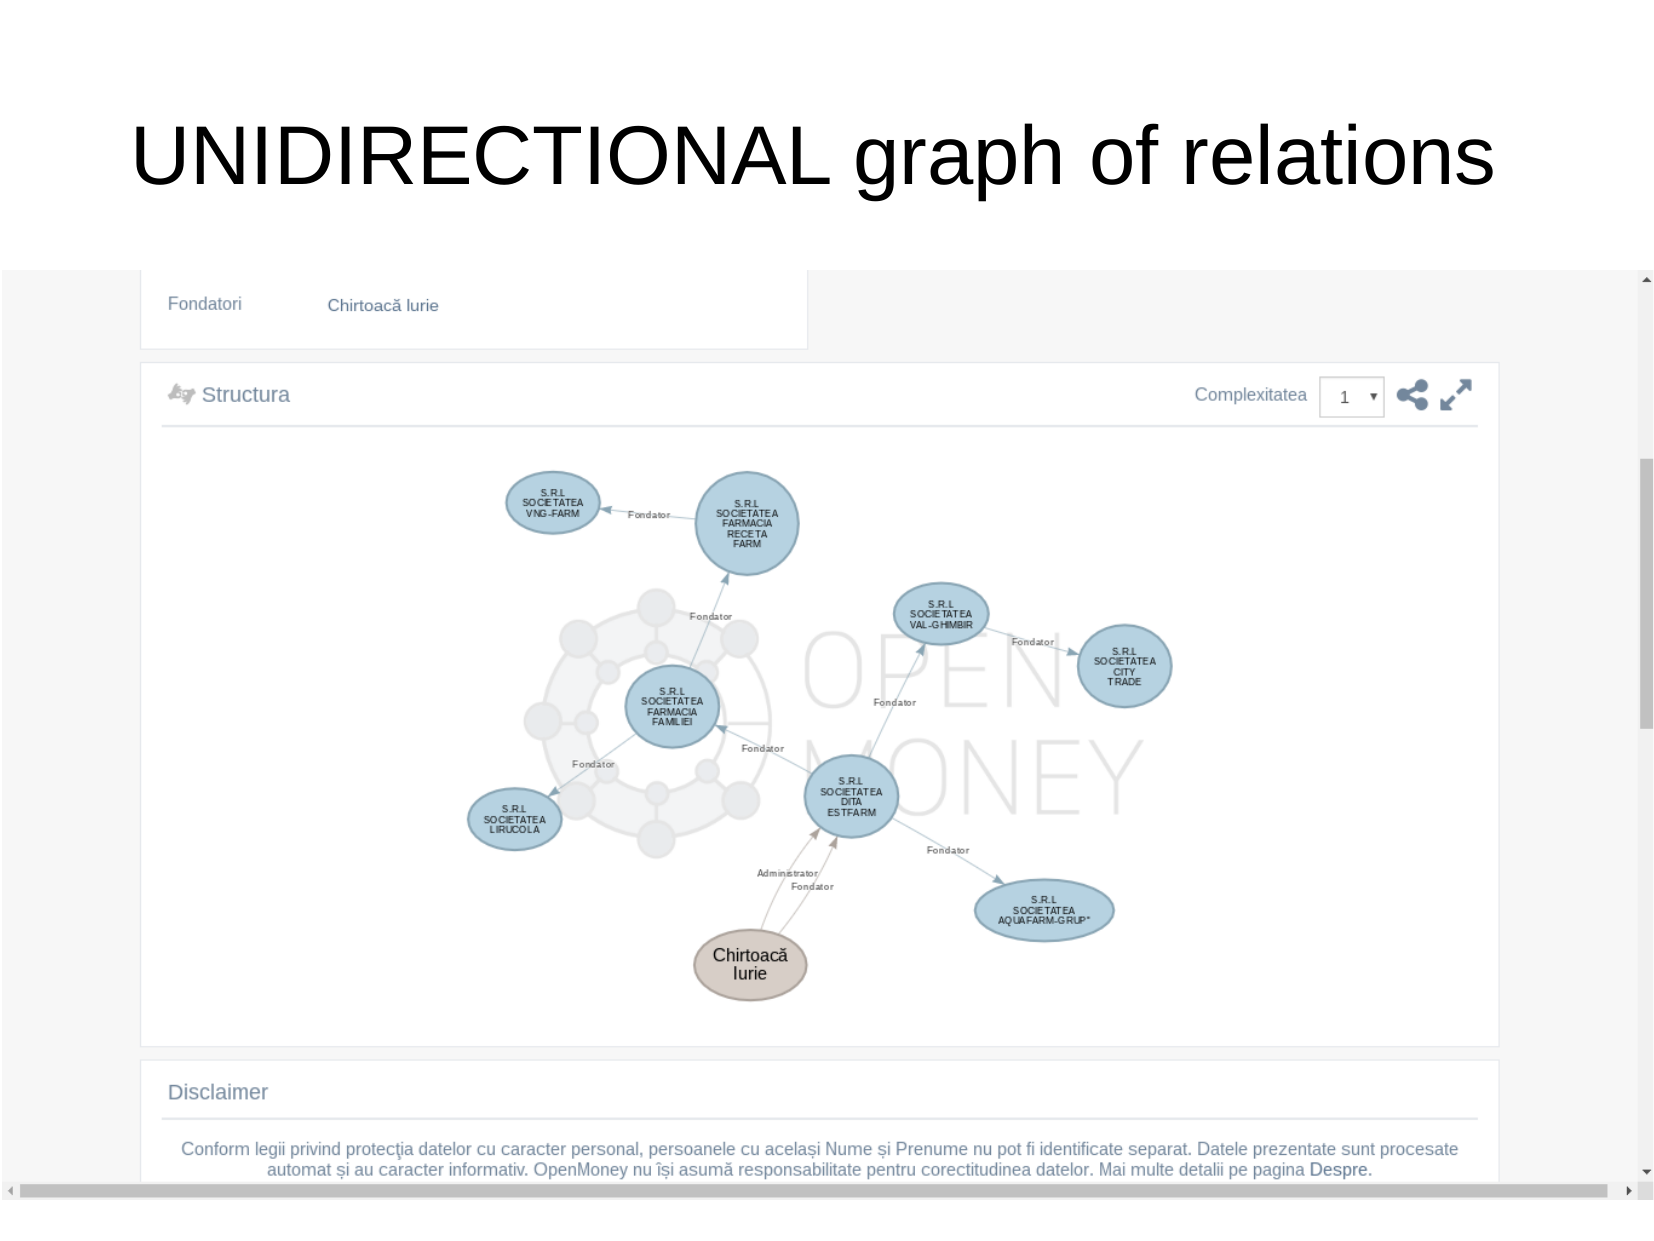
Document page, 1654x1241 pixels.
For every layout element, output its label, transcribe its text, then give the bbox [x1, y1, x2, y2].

title UNIDIRECTIONAL graph of relations [82, 49, 1571, 257]
picture [2, 270, 1654, 1201]
